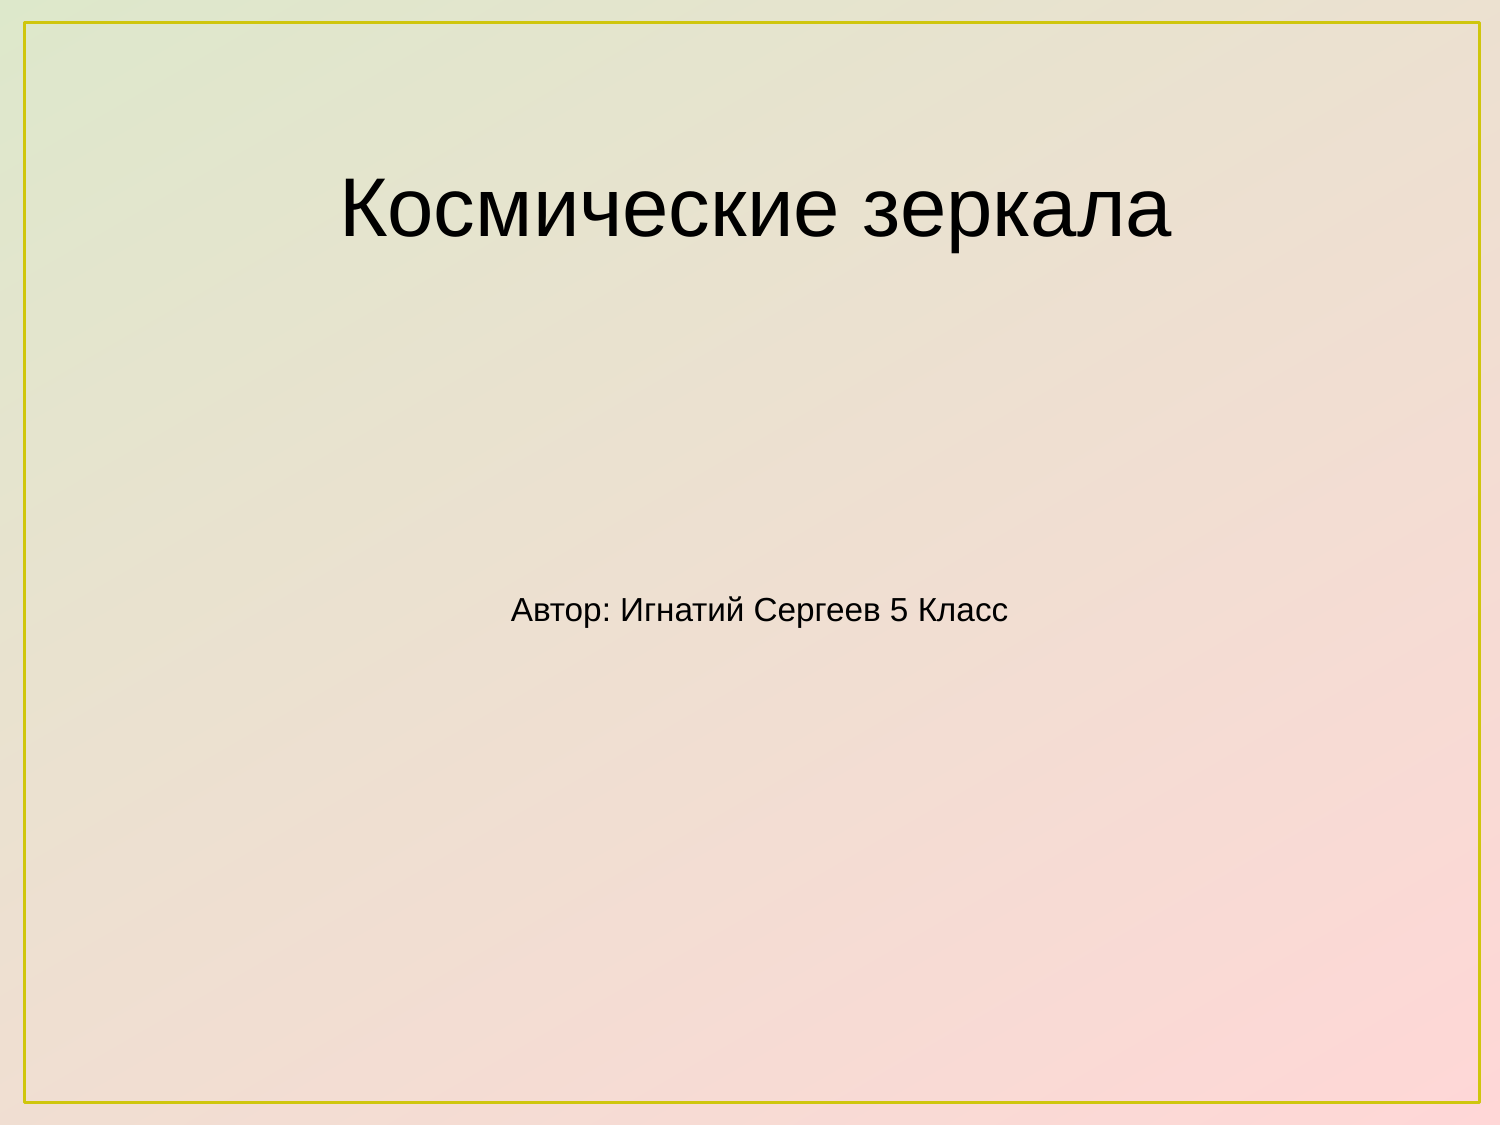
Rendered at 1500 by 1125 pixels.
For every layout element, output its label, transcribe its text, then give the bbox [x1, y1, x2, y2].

text_box Космические зеркала [283, 153, 1229, 262]
text_box Автор: Игнатий Сергеев 5 Класс [496, 584, 1028, 637]
